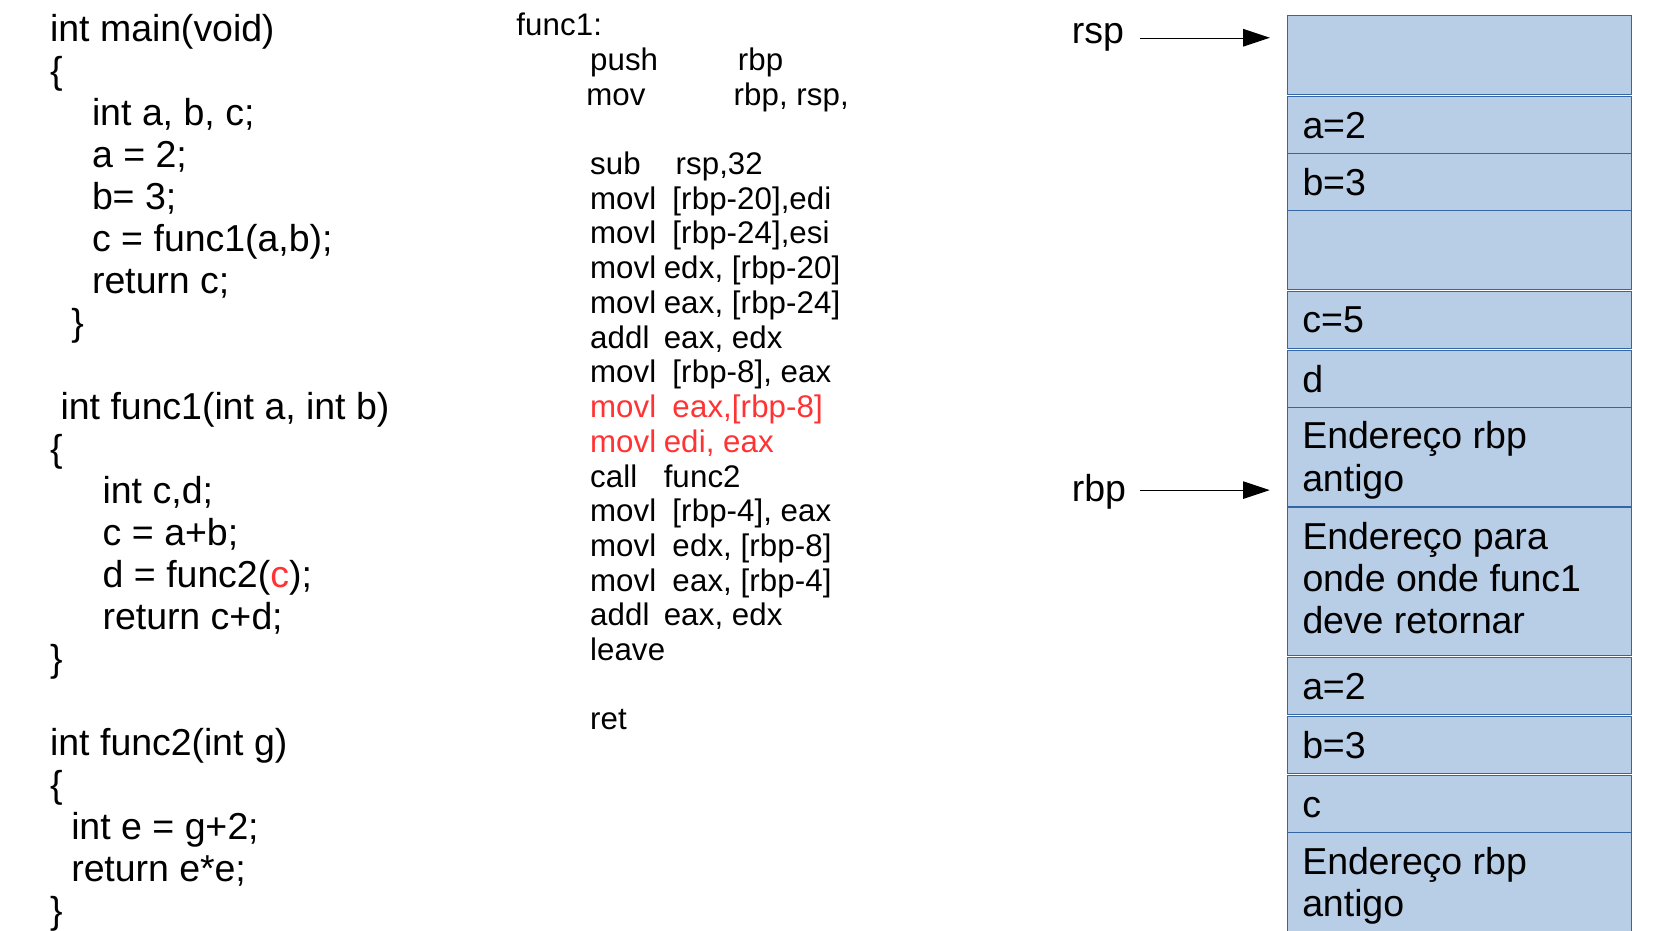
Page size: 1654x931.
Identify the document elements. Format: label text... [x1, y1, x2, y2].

text_box int main(void) { int a, b, c; a = 2; b= 3; c = func1(a,b); return c; } int func1(int a, int b) { int c,d; c = a+b; d = func2(c); return c+d; } int func2(int g) { int e = g+2; return e*e; } [35, 0, 449, 931]
text_box Endereço rbp antigo [1287, 408, 1632, 507]
text_box a=2 [1287, 657, 1632, 715]
text_box d [1287, 350, 1632, 408]
text_box a=2 [1287, 96, 1632, 154]
text_box func1: push rbp mov rbp, rsp, sub rsp,32 movl [rbp-20],edi movl [rbp-24],esi movl edx, [rbp-20] movl eax, [rbp-24] addl eax, edx movl [rbp-8], eax movl eax,[rbp-8] movl edi, eax call func2 movl [rbp-4], eax movl edx, [rbp-8] movl eax, [rbp-4] addl eax, edx leave ret [501, 0, 1010, 925]
text_box c=5 [1287, 291, 1632, 349]
text_box b=3 [1287, 154, 1632, 211]
text_box rbp [1057, 459, 1141, 517]
text_box b=3 [1287, 716, 1632, 774]
text_box Endereço para onde onde func1 deve retornar [1287, 507, 1632, 656]
text_box [1287, 15, 1632, 95]
text_box c [1287, 775, 1632, 833]
text_box rsp [1057, 2, 1139, 60]
text_box Endereço rbp antigo [1287, 833, 1632, 931]
text_box [1287, 211, 1632, 290]
